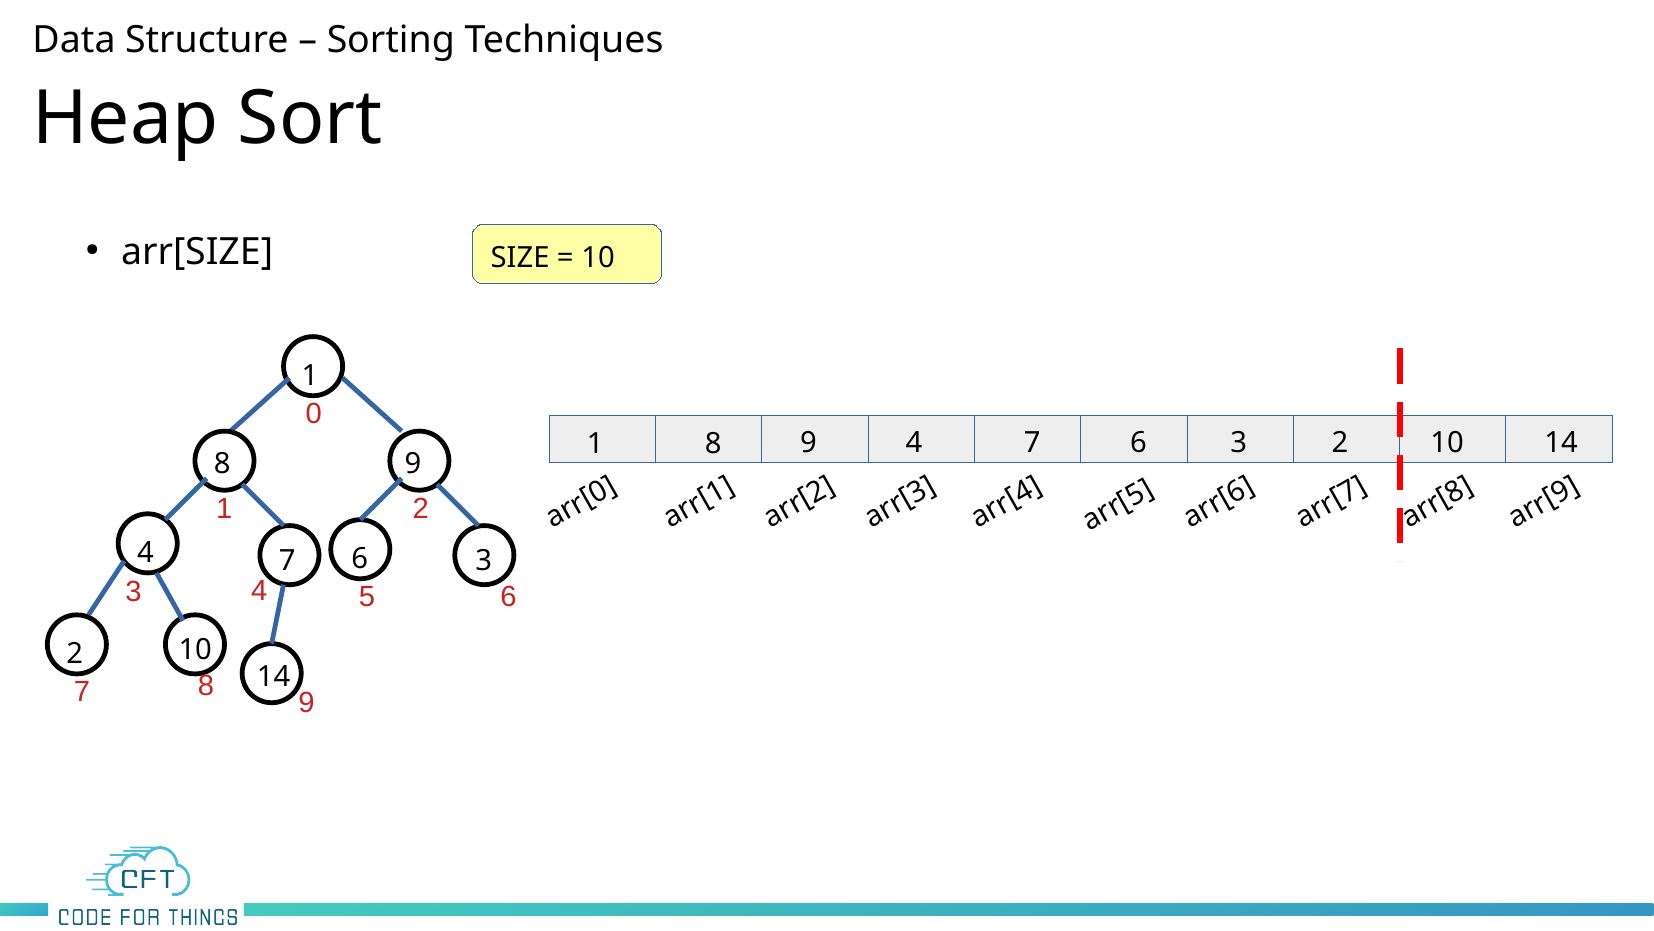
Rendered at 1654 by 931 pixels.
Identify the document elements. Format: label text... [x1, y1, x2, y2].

text_box arr[4] [949, 439, 1087, 554]
text_box arr[8] [1380, 438, 1515, 554]
text_box 14 [242, 647, 309, 697]
text_box [258, 643, 286, 647]
text_box arr[7] [1272, 441, 1412, 554]
text_box 2 [397, 484, 444, 532]
text_box [1483, 415, 1529, 463]
text_box arr[2] [738, 443, 875, 554]
picture [59, 846, 237, 925]
text_box 14 [1529, 413, 1597, 463]
text_box [209, 431, 240, 435]
text_box 1 [572, 415, 644, 465]
text_box 2 [1316, 413, 1384, 463]
text_box 4 [890, 413, 958, 463]
text_box 9 [283, 679, 330, 727]
text_box 3 [1215, 413, 1264, 463]
text_box 7 [264, 531, 313, 581]
text_box arr[1] [637, 451, 774, 554]
text_box arr[0] [520, 459, 661, 554]
text_box 9 [785, 413, 853, 463]
text_box 0 [290, 389, 337, 437]
text_box [259, 540, 264, 566]
text_box SIZE = 10 [475, 228, 656, 278]
title Data Structure – Sorting Techniques Heap Sort [32, 12, 1184, 166]
text_box 10 [1415, 413, 1483, 463]
text_box arr[SIZE] [70, 217, 315, 284]
text_box [853, 415, 890, 463]
text_box [1164, 415, 1215, 463]
text_box [1384, 415, 1415, 463]
text_box [254, 697, 283, 703]
text_box [958, 415, 1009, 463]
text_box 3 [110, 567, 116, 576]
text_box 2 [51, 624, 100, 674]
text_box [330, 532, 336, 566]
text_box [472, 224, 662, 284]
text_box arr[5] [1058, 442, 1199, 558]
text_box [549, 415, 572, 463]
text_box [385, 533, 390, 566]
text_box [283, 581, 304, 585]
text_box 6 [336, 529, 385, 579]
text_box arr[3] [839, 450, 981, 554]
text_box [1058, 415, 1115, 463]
text_box [100, 626, 107, 663]
text_box 5 [343, 572, 390, 621]
text_box [757, 415, 785, 463]
text_box [126, 513, 170, 523]
text_box 10 [163, 620, 231, 670]
text_box [470, 581, 485, 585]
text_box [55, 614, 99, 624]
text_box [194, 445, 199, 476]
text_box [1264, 415, 1316, 463]
text_box [291, 336, 335, 346]
text_box 9 [389, 435, 457, 485]
text_box [509, 538, 514, 572]
text_box 3 [460, 531, 509, 581]
text_box 6 [485, 572, 532, 621]
text_box 7 [1009, 413, 1058, 463]
text_box [467, 525, 502, 531]
text_box [338, 519, 382, 529]
text_box 7 [59, 667, 105, 716]
text_box [171, 525, 178, 562]
text_box 6 [1115, 413, 1164, 463]
text_box arr[6] [1164, 438, 1300, 554]
text_box [644, 415, 690, 463]
text_box 1 [201, 484, 248, 532]
text_box [1597, 415, 1613, 463]
text_box 3 [110, 567, 157, 616]
text_box 8 [690, 415, 757, 465]
text_box 4 [236, 566, 283, 615]
text_box [454, 538, 460, 572]
text_box [404, 431, 435, 435]
text_box 1 [286, 346, 349, 396]
text_box [118, 528, 122, 558]
text_box [272, 525, 307, 531]
text_box 8 [199, 435, 266, 485]
text_box 4 [122, 523, 171, 573]
text_box [47, 630, 51, 659]
text_box [184, 614, 212, 620]
text_box 8 [183, 661, 229, 710]
text_box arr[9] [1482, 442, 1625, 554]
text_box [313, 537, 320, 574]
